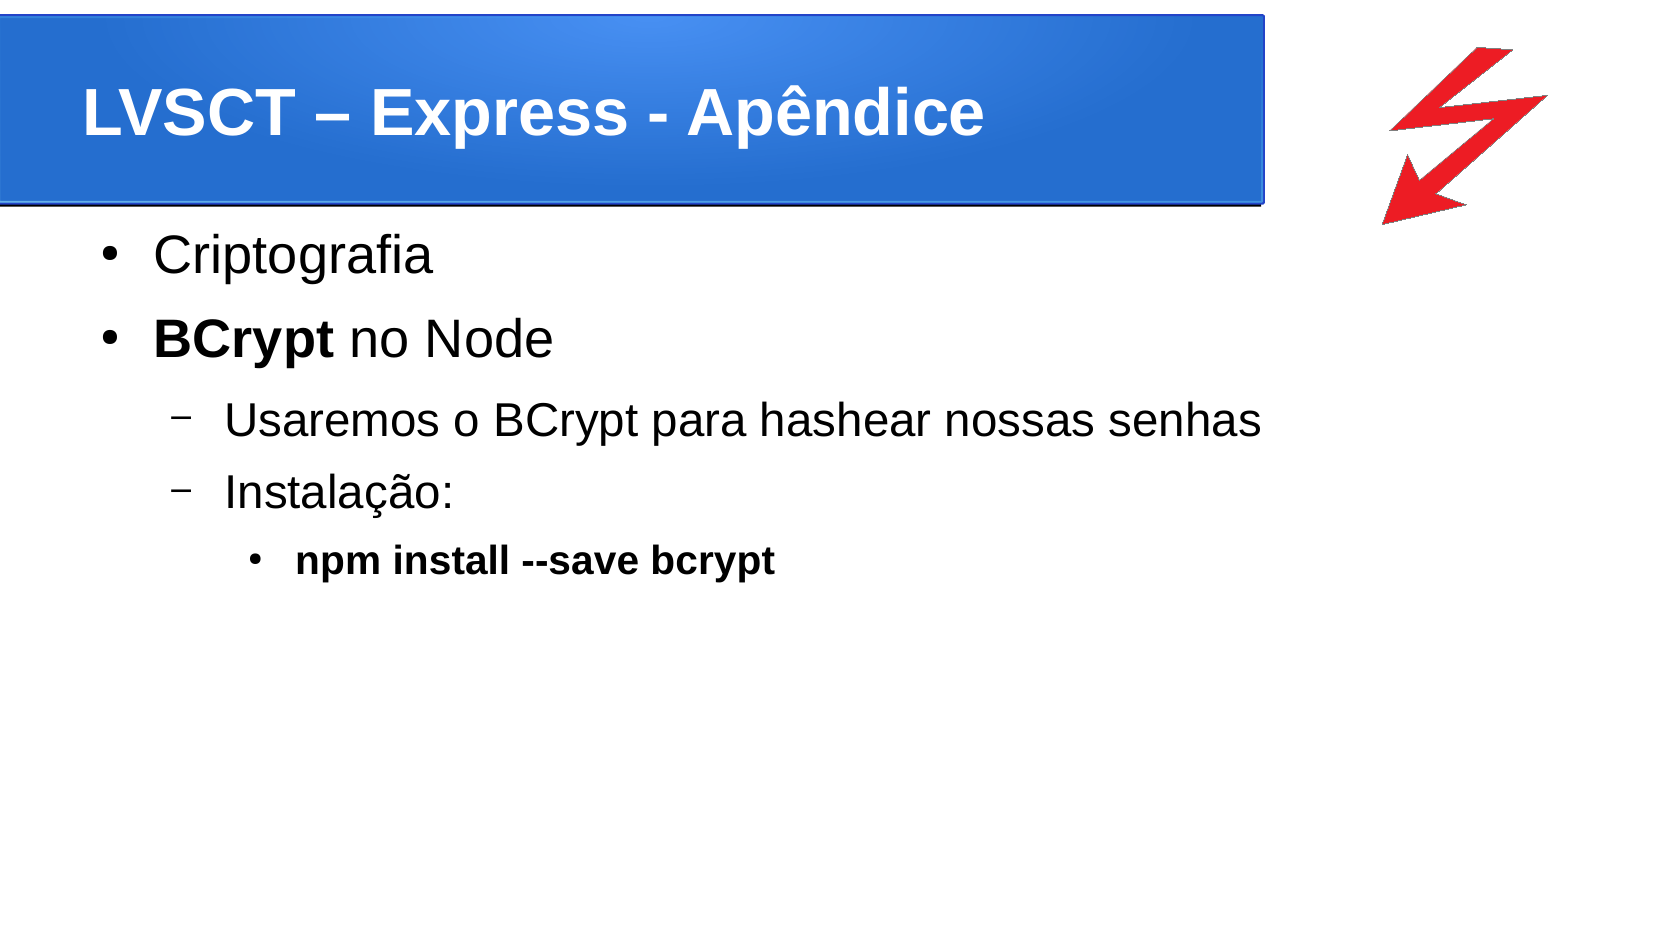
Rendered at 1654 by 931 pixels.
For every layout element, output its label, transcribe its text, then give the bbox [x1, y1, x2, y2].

text_box [1382, 47, 1548, 225]
list Criptografia BCrypt no Node Usaremos o BCrypt para hashear nossas senhas Instalação: npm install --save bcrypt [82, 224, 1571, 764]
title LVSCT – Express - Apêndice [82, 35, 1235, 189]
